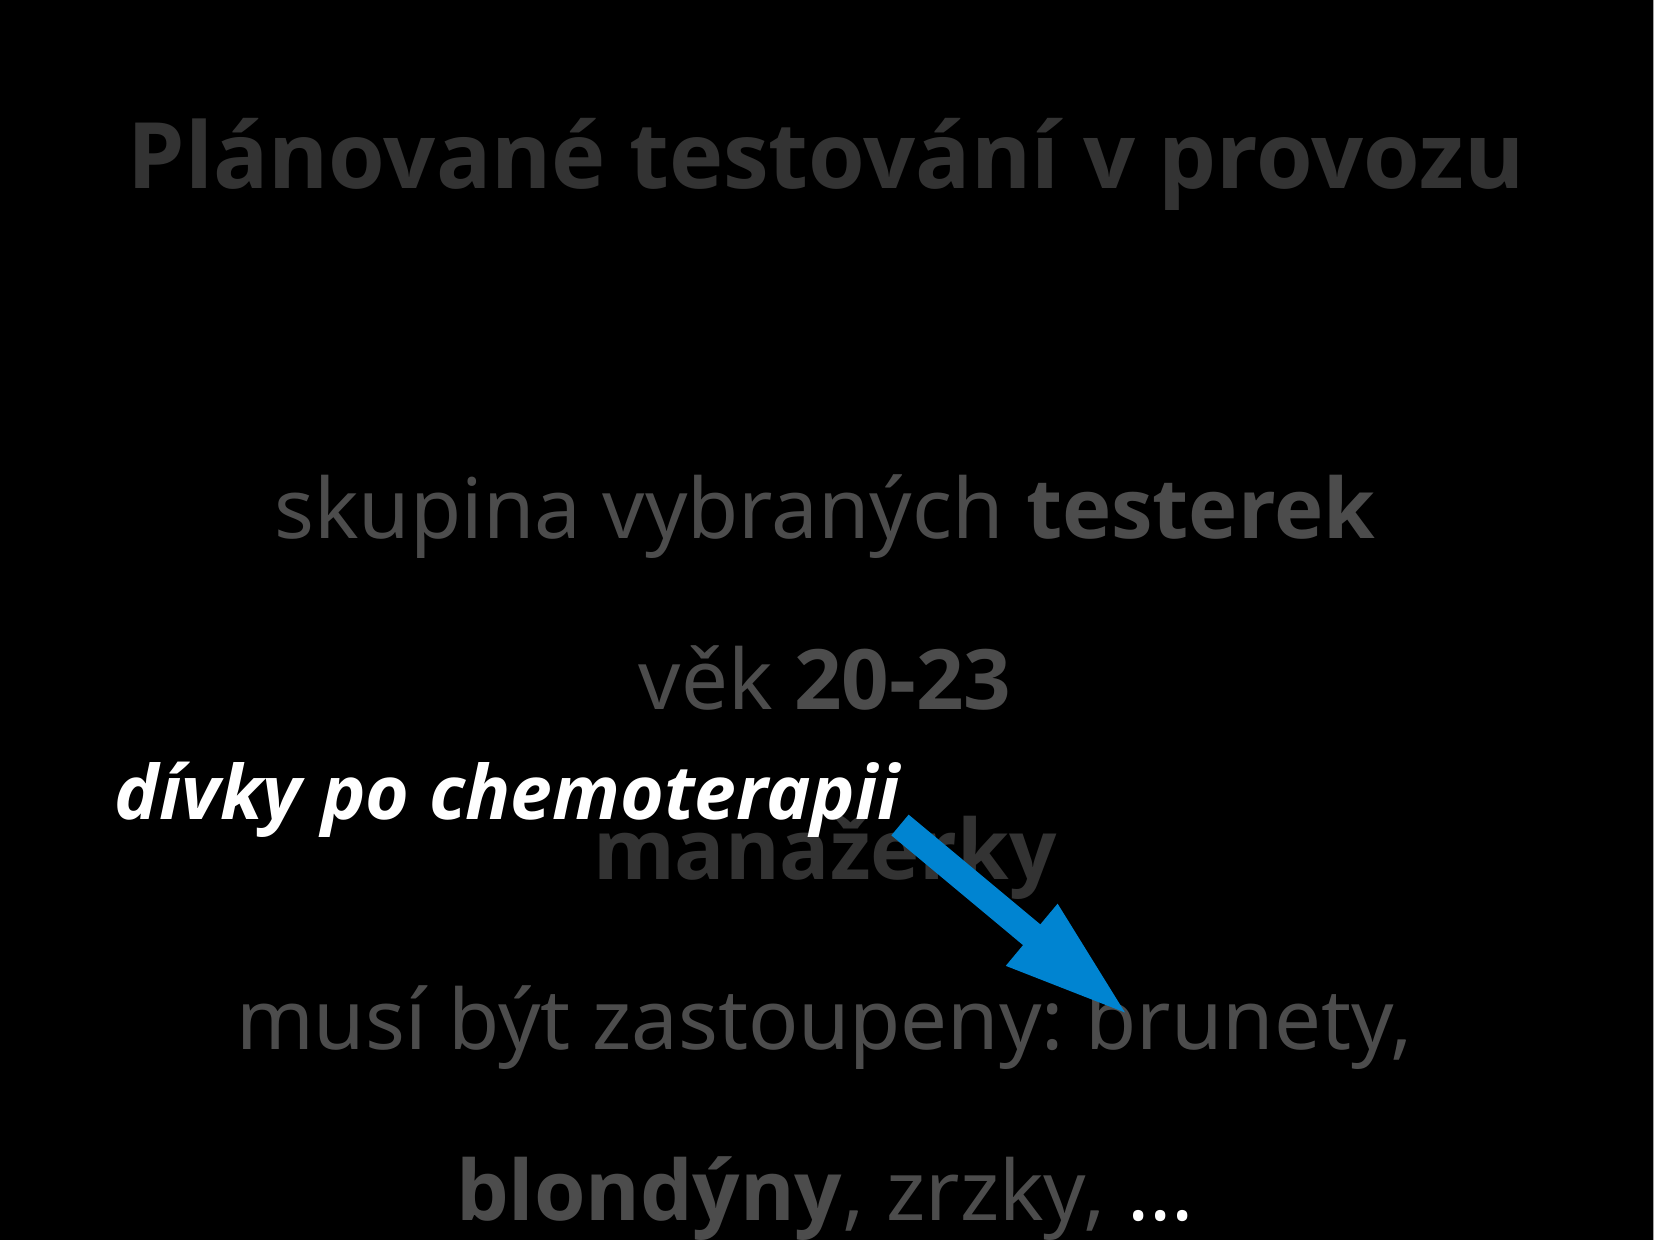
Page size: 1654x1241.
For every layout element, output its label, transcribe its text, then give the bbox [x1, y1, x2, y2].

text_box dívky po chemoterapii [86, 718, 901, 849]
title Plánované testování v provozu [82, 49, 1571, 257]
text_box skupina vybraných testerek věk 20-23 manažerky musí být zastoupeny: brunety, blondýny, zrzky, ... [75, 385, 1576, 1092]
